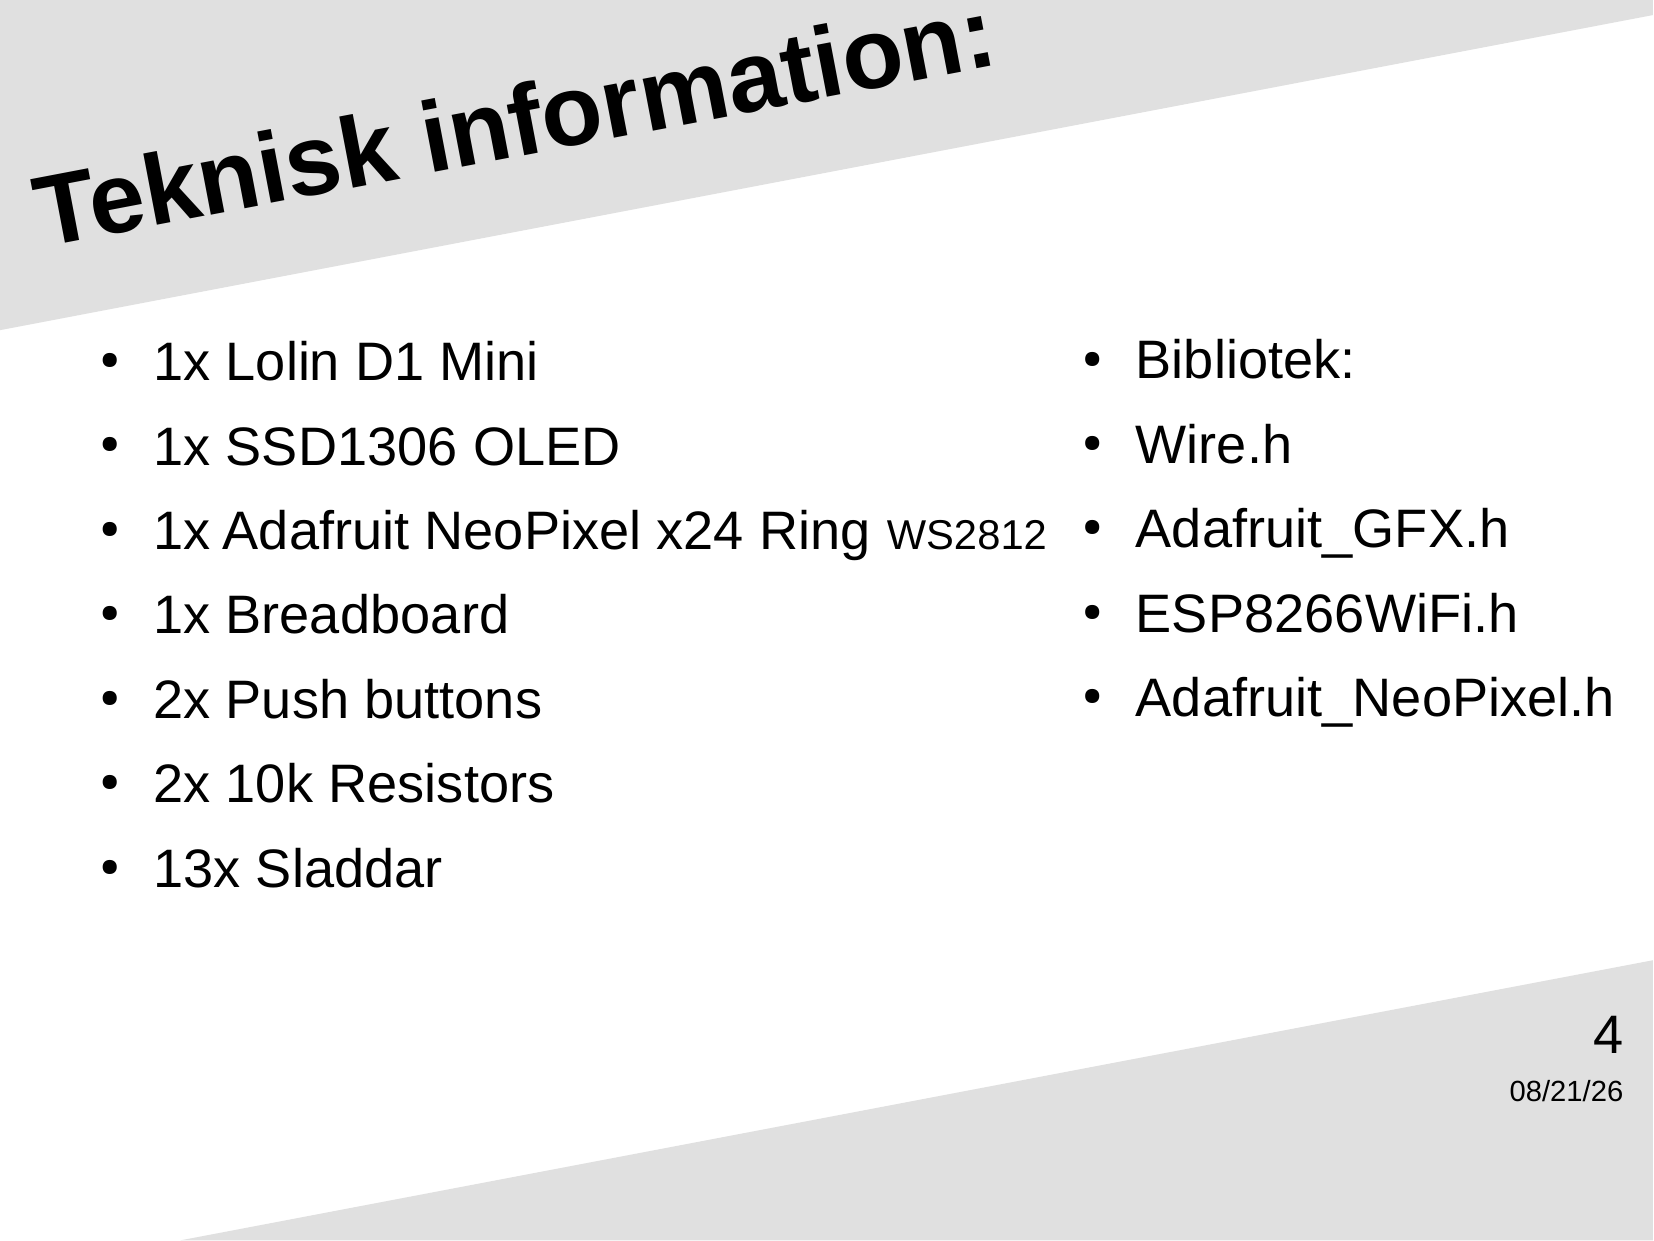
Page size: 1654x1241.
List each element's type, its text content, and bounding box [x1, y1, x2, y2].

title Teknisk information: [16, 0, 1518, 315]
list 1x Lolin D1 Mini 1x SSD1306 OLED 1x Adafruit NeoPixel x24 Ring WS2812 1x Breadboard 2x Push buttons 2x 10k Resistors 13x Sladdar [82, 331, 1111, 1052]
list Bibliotek: Wire.h Adafruit_GFX.h ESP8266WiFi.h Adafruit_NeoPixel.h [1065, 330, 1643, 1050]
